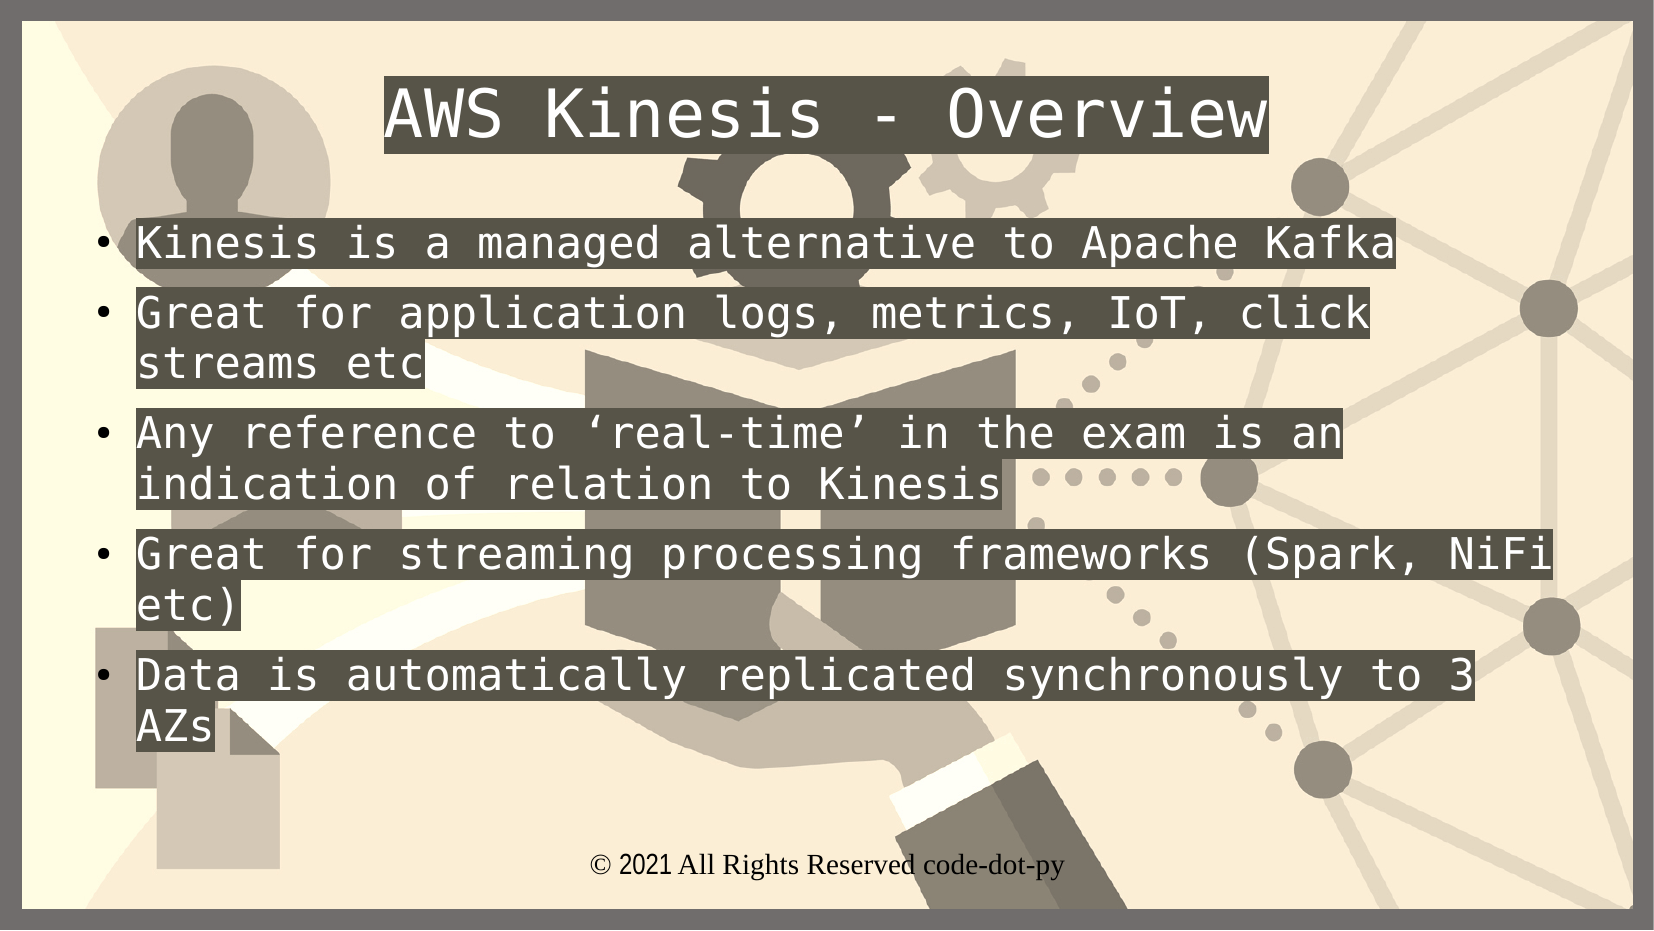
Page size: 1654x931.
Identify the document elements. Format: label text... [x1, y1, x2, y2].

list Kinesis is a managed alternative to Apache Kafka Great for application logs, metrics, IoT, click streams etc Any reference to ‘real-time’ in the exam is an indication of relation to Kinesis Great for streaming processing frameworks (Spark, NiFi etc) Data is automatically replicated synchronously to 3 AZs [82, 217, 1571, 758]
picture [0, 0, 1654, 930]
title AWS Kinesis - Overview [82, 37, 1571, 193]
